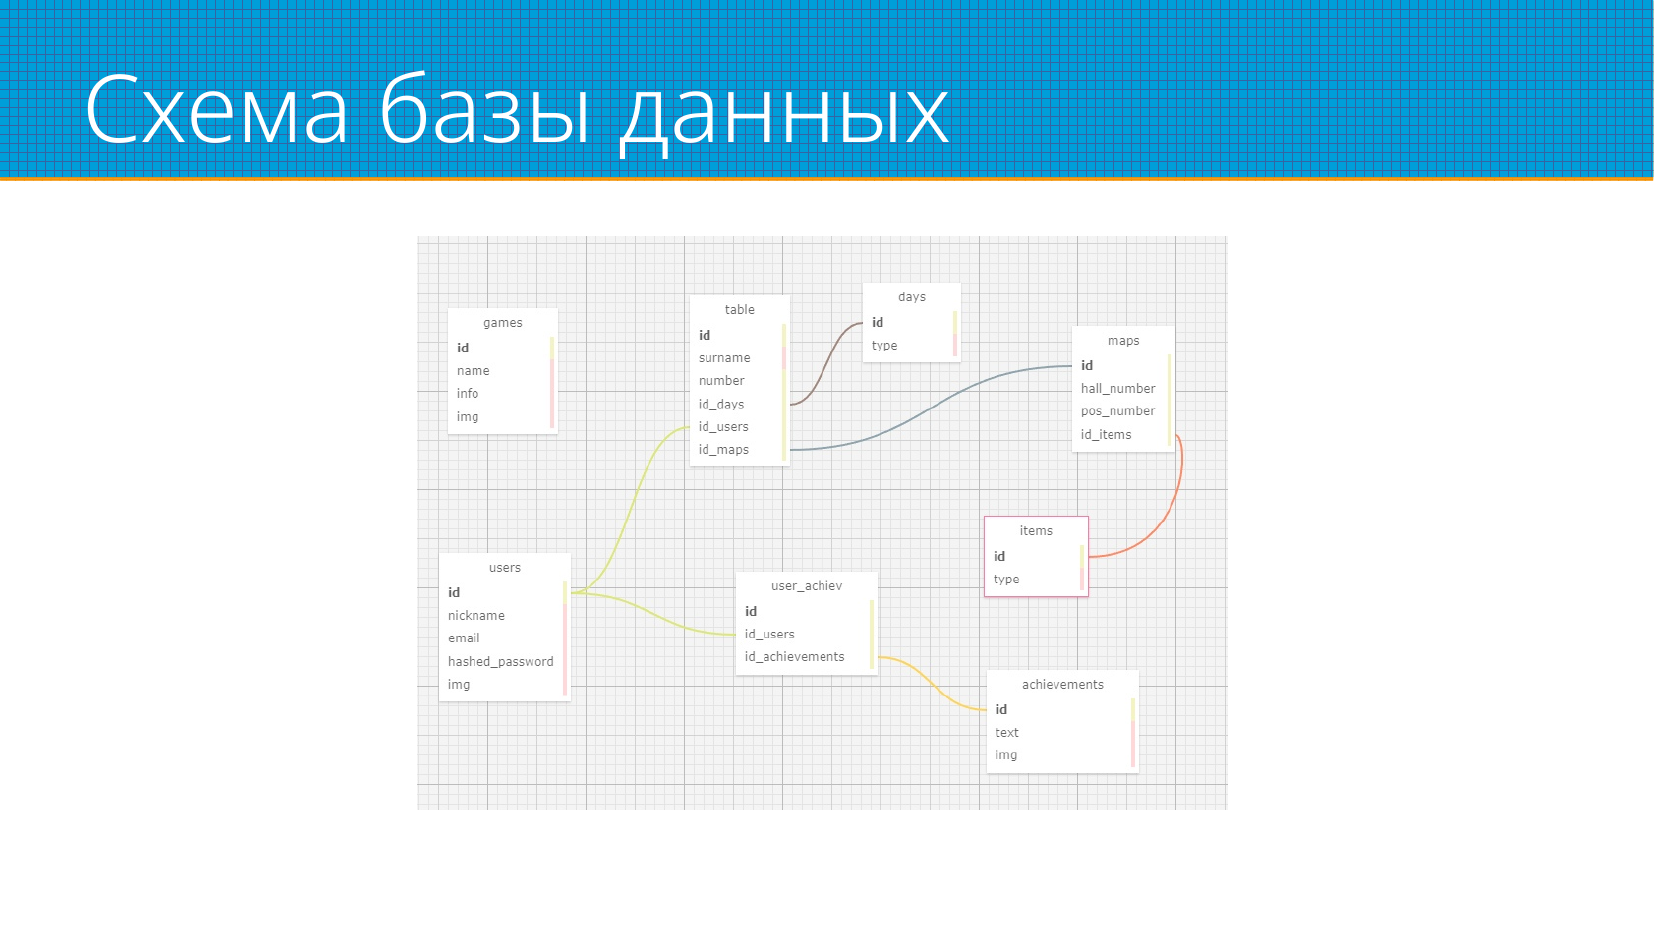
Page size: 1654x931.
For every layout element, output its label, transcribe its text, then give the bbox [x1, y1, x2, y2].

picture [417, 236, 1228, 811]
title Схема базы данных [82, 14, 1571, 171]
